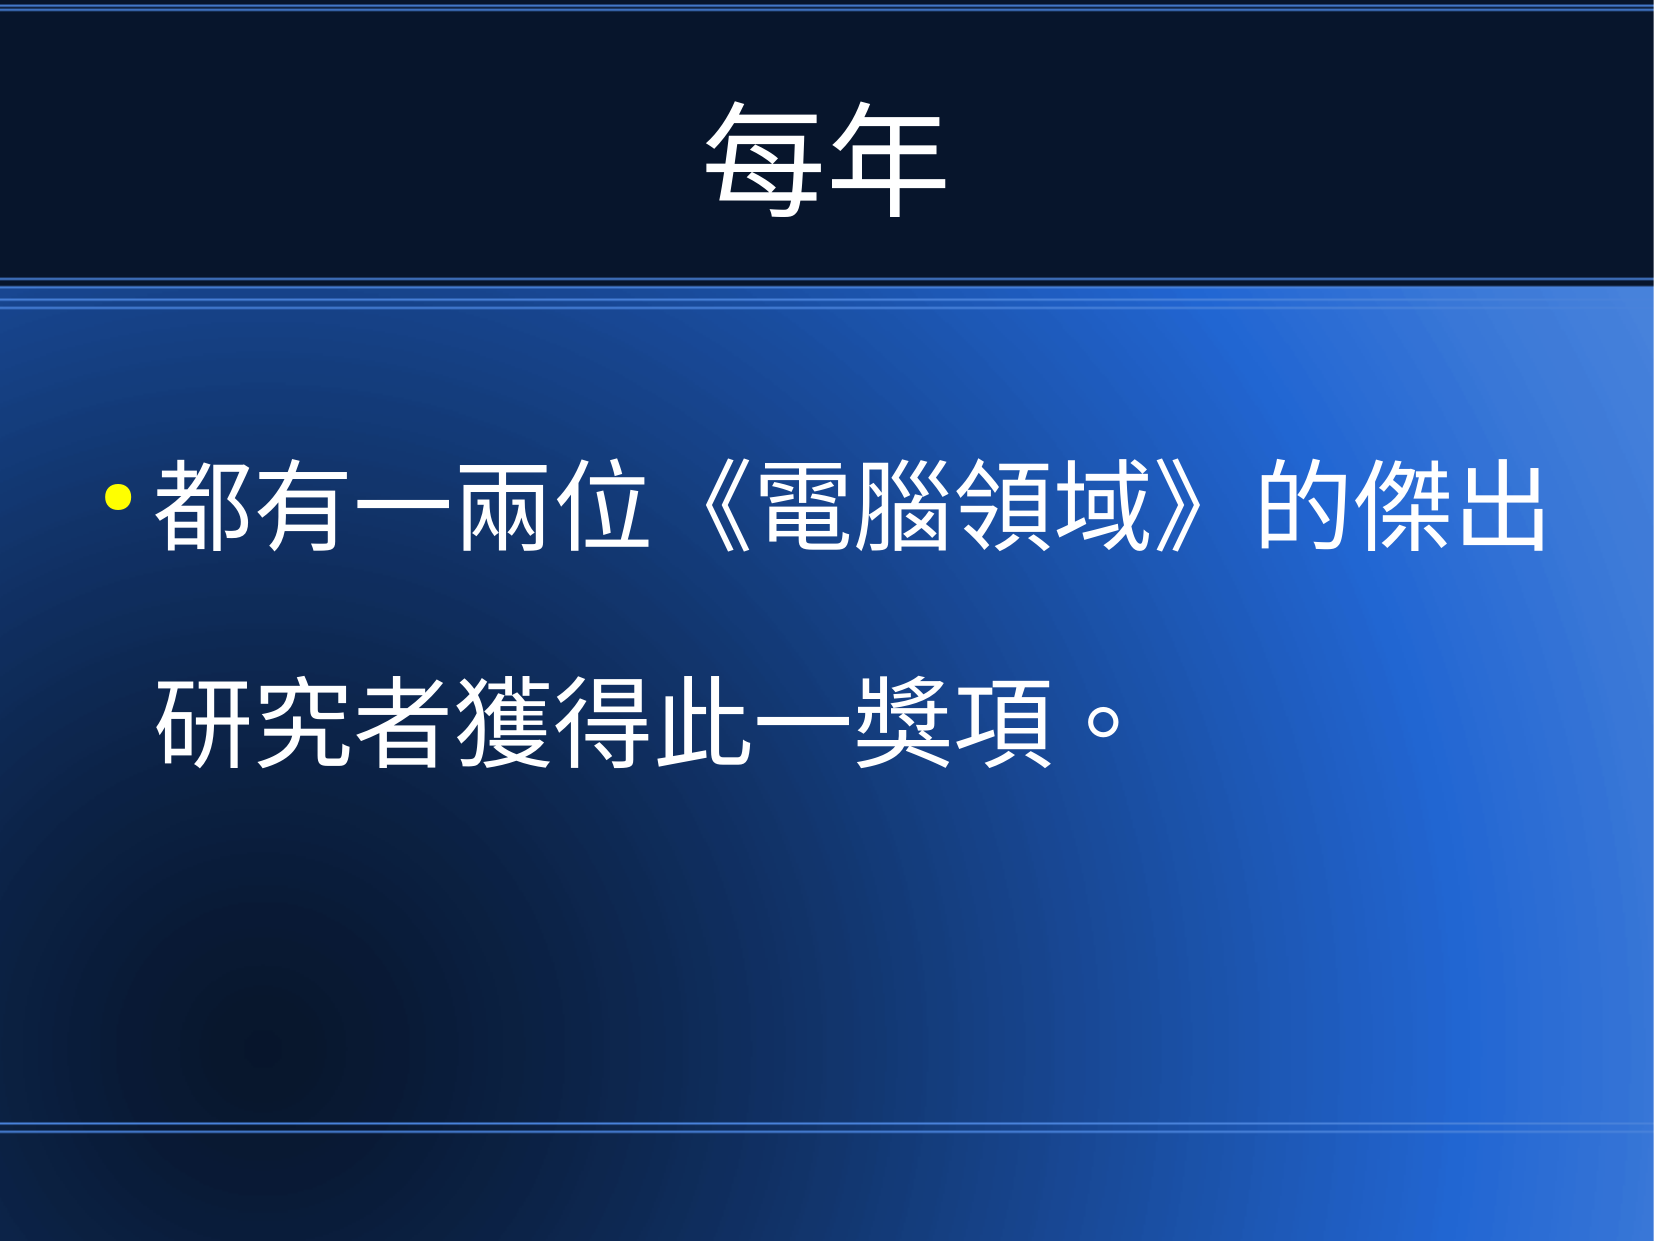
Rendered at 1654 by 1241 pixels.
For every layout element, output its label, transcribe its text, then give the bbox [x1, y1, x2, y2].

title 每年 [82, 49, 1571, 257]
picture [0, 0, 1654, 1241]
list 都有一兩位《電腦領域》的傑出研究者獲得此一獎項。 [82, 355, 1571, 1241]
